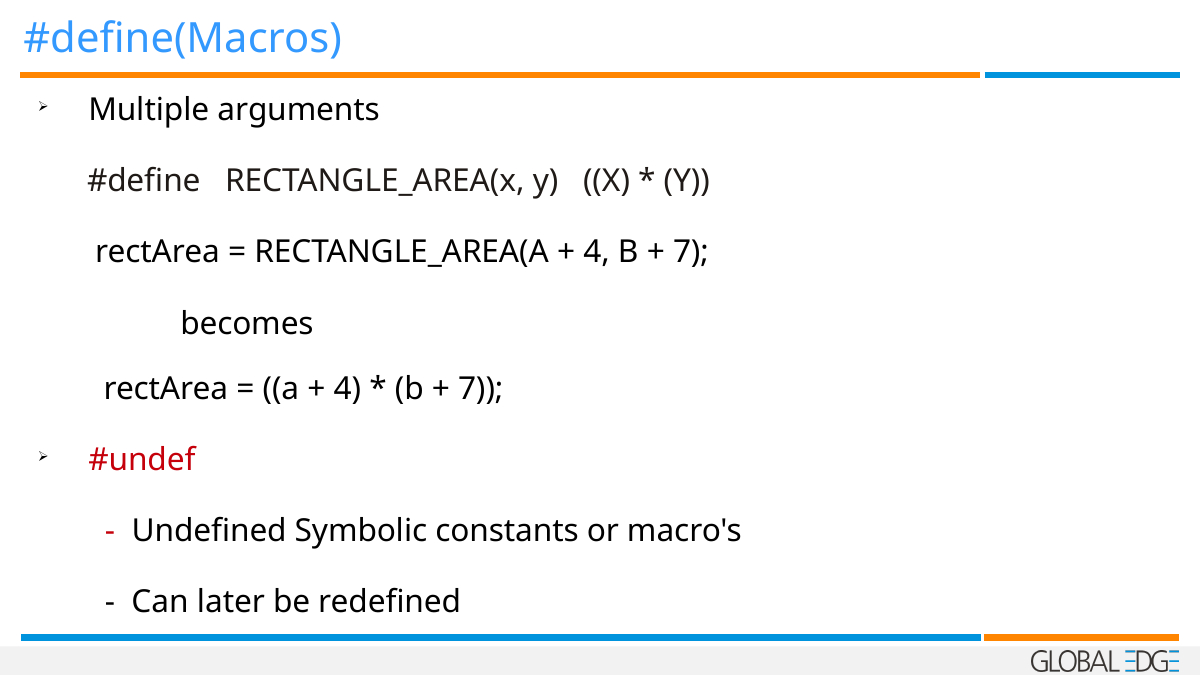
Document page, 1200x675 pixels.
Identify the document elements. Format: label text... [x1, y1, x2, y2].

list Multiple arguments #define RECTANGLE_AREA(x, y) ((X) * (Y)) rectArea = RECTANGLE_AREA(A + 4, B + 7); becomes rectArea = ((a + 4) * (b + 7)); #undef - Undefined Symbolic constants or macro's - Can later be redefined [21, 86, 1193, 627]
title #define(Macros) [12, 9, 1088, 63]
picture [1031, 650, 1179, 672]
